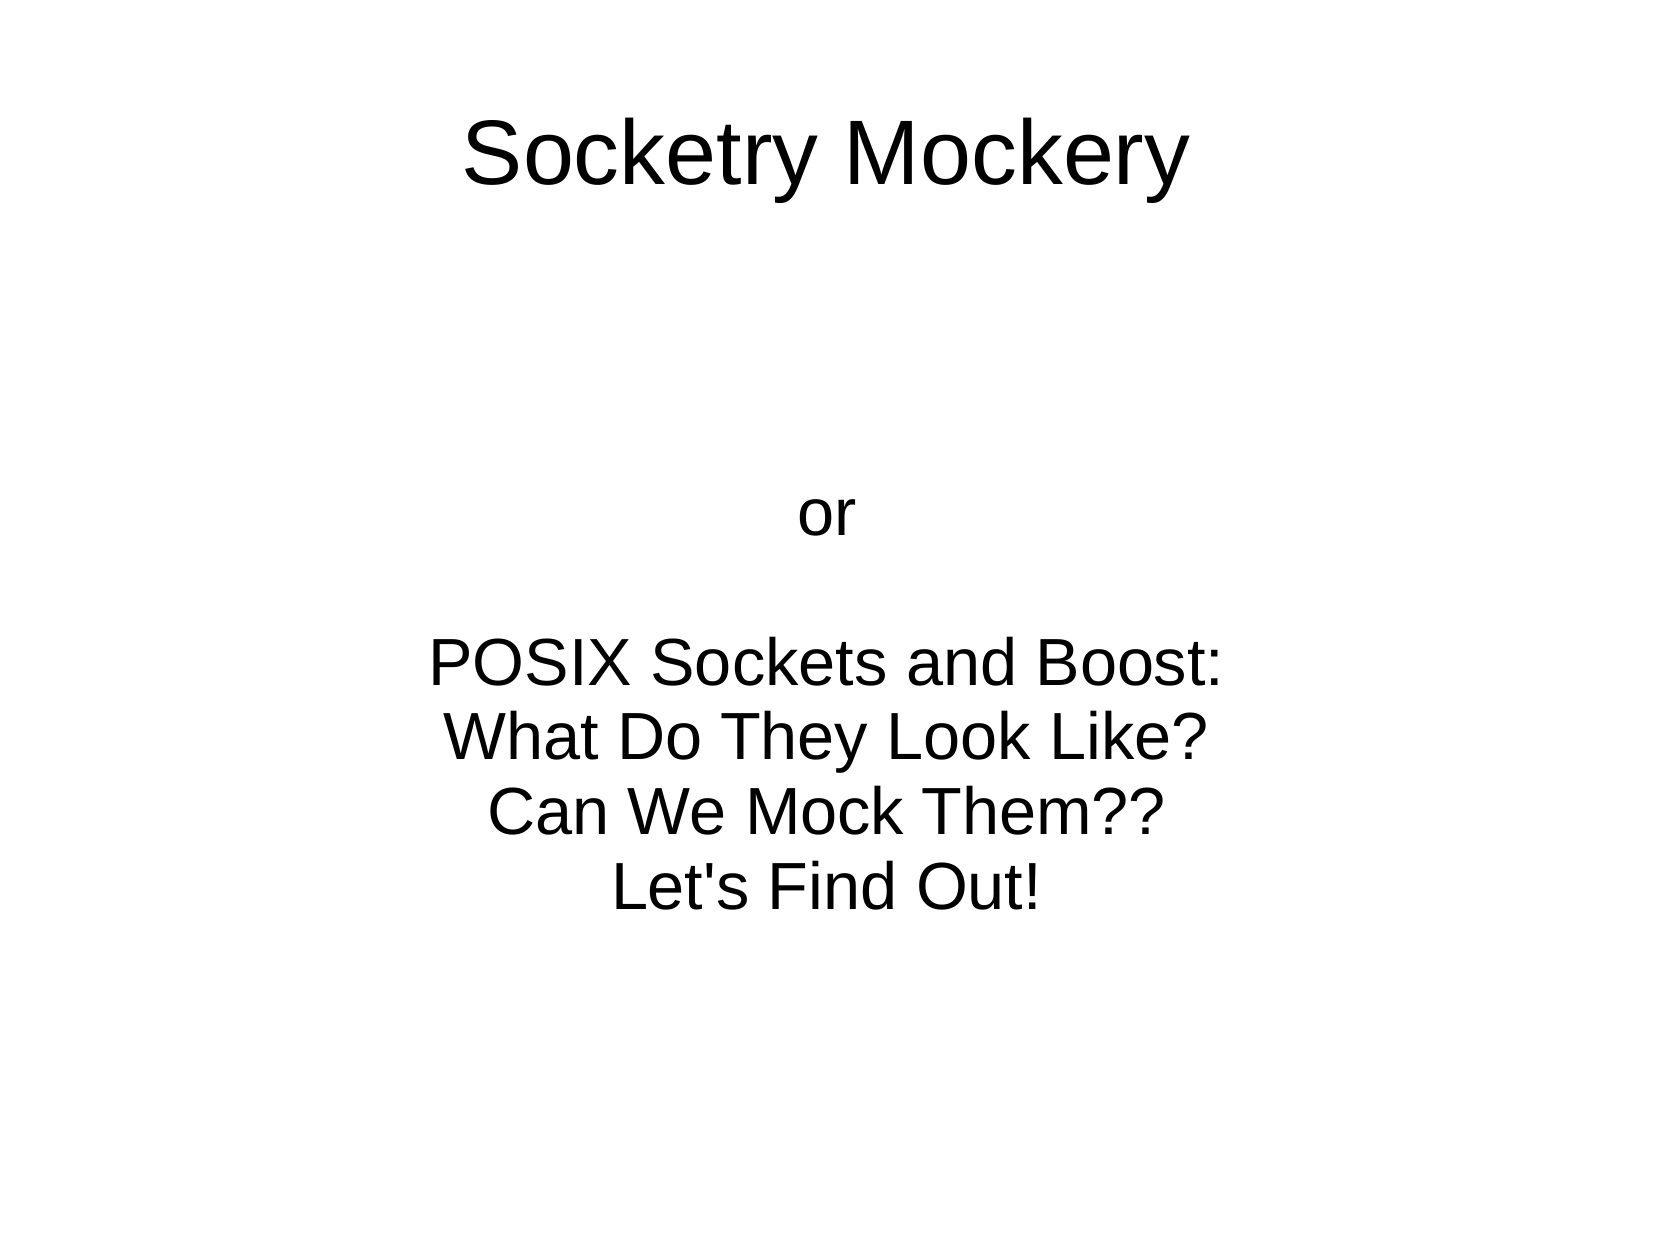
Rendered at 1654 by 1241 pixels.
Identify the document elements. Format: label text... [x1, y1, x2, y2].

subtitle or POSIX Sockets and Boost: What Do They Look Like? Can We Mock Them?? Let's Find Out! [82, 290, 1571, 1109]
title Socketry Mockery [82, 49, 1571, 257]
